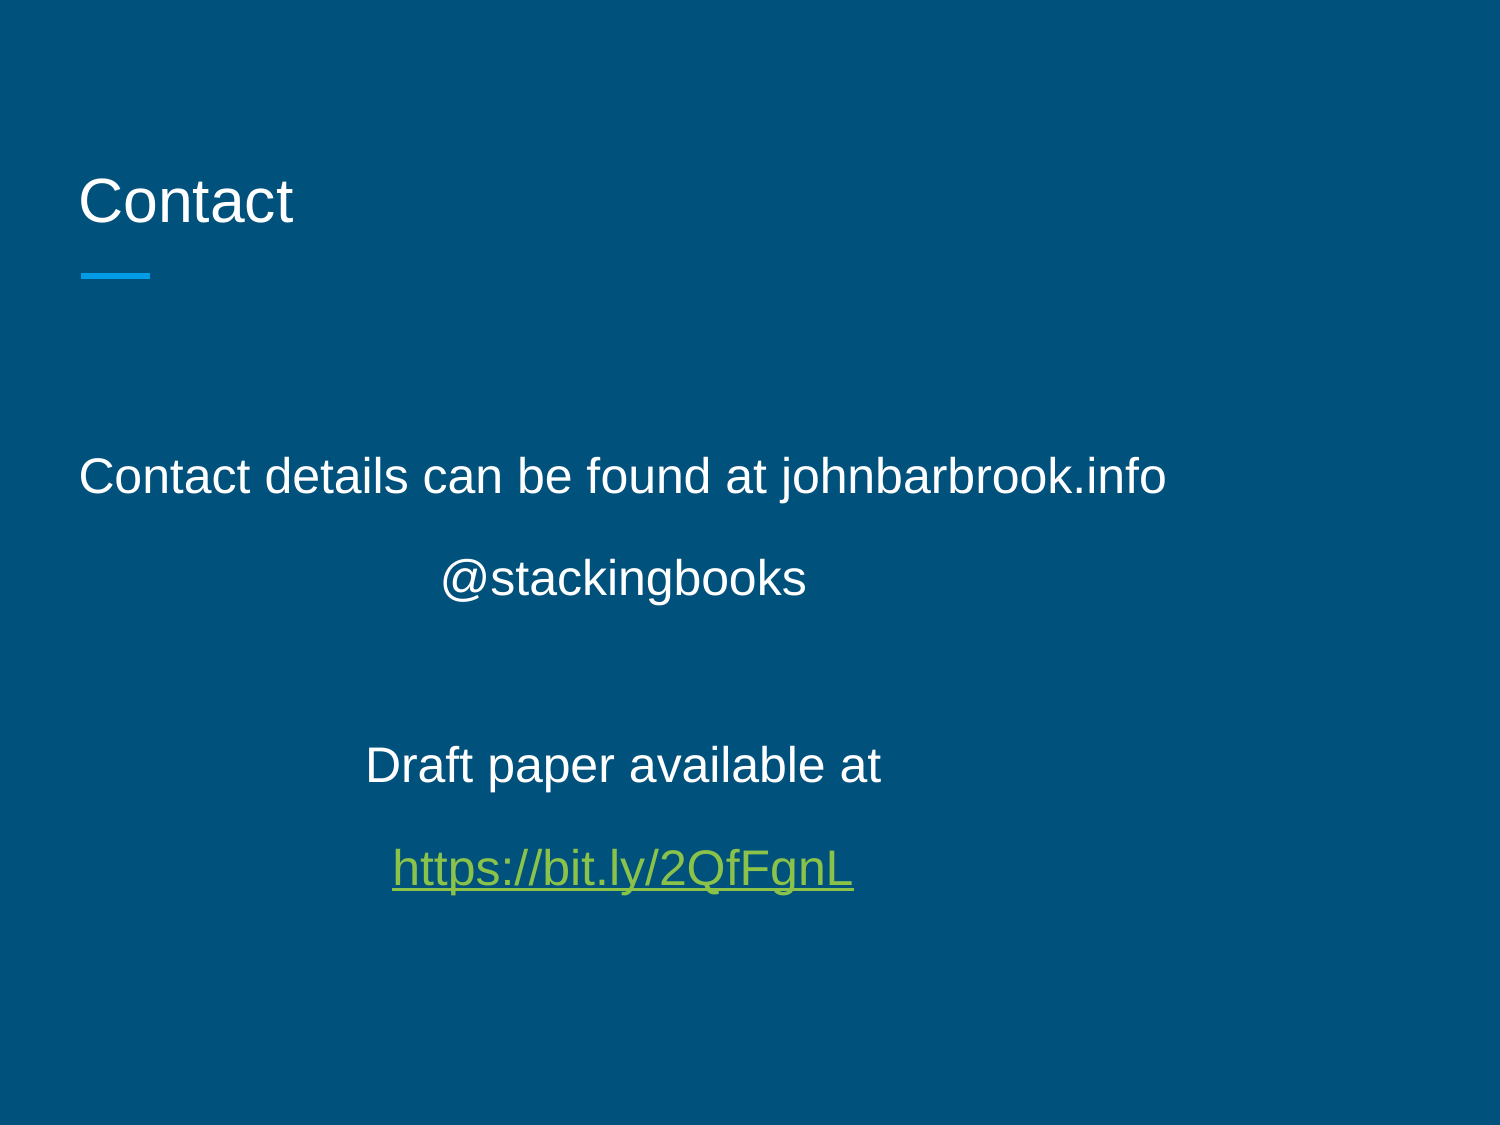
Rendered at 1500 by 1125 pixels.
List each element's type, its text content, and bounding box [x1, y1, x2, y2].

title Contact [63, 100, 1437, 251]
list Contact details can be found at johnbarbrook.info @stackingbooks Draft paper available at https://bit.ly/2QfFgnL [63, 325, 1437, 1000]
